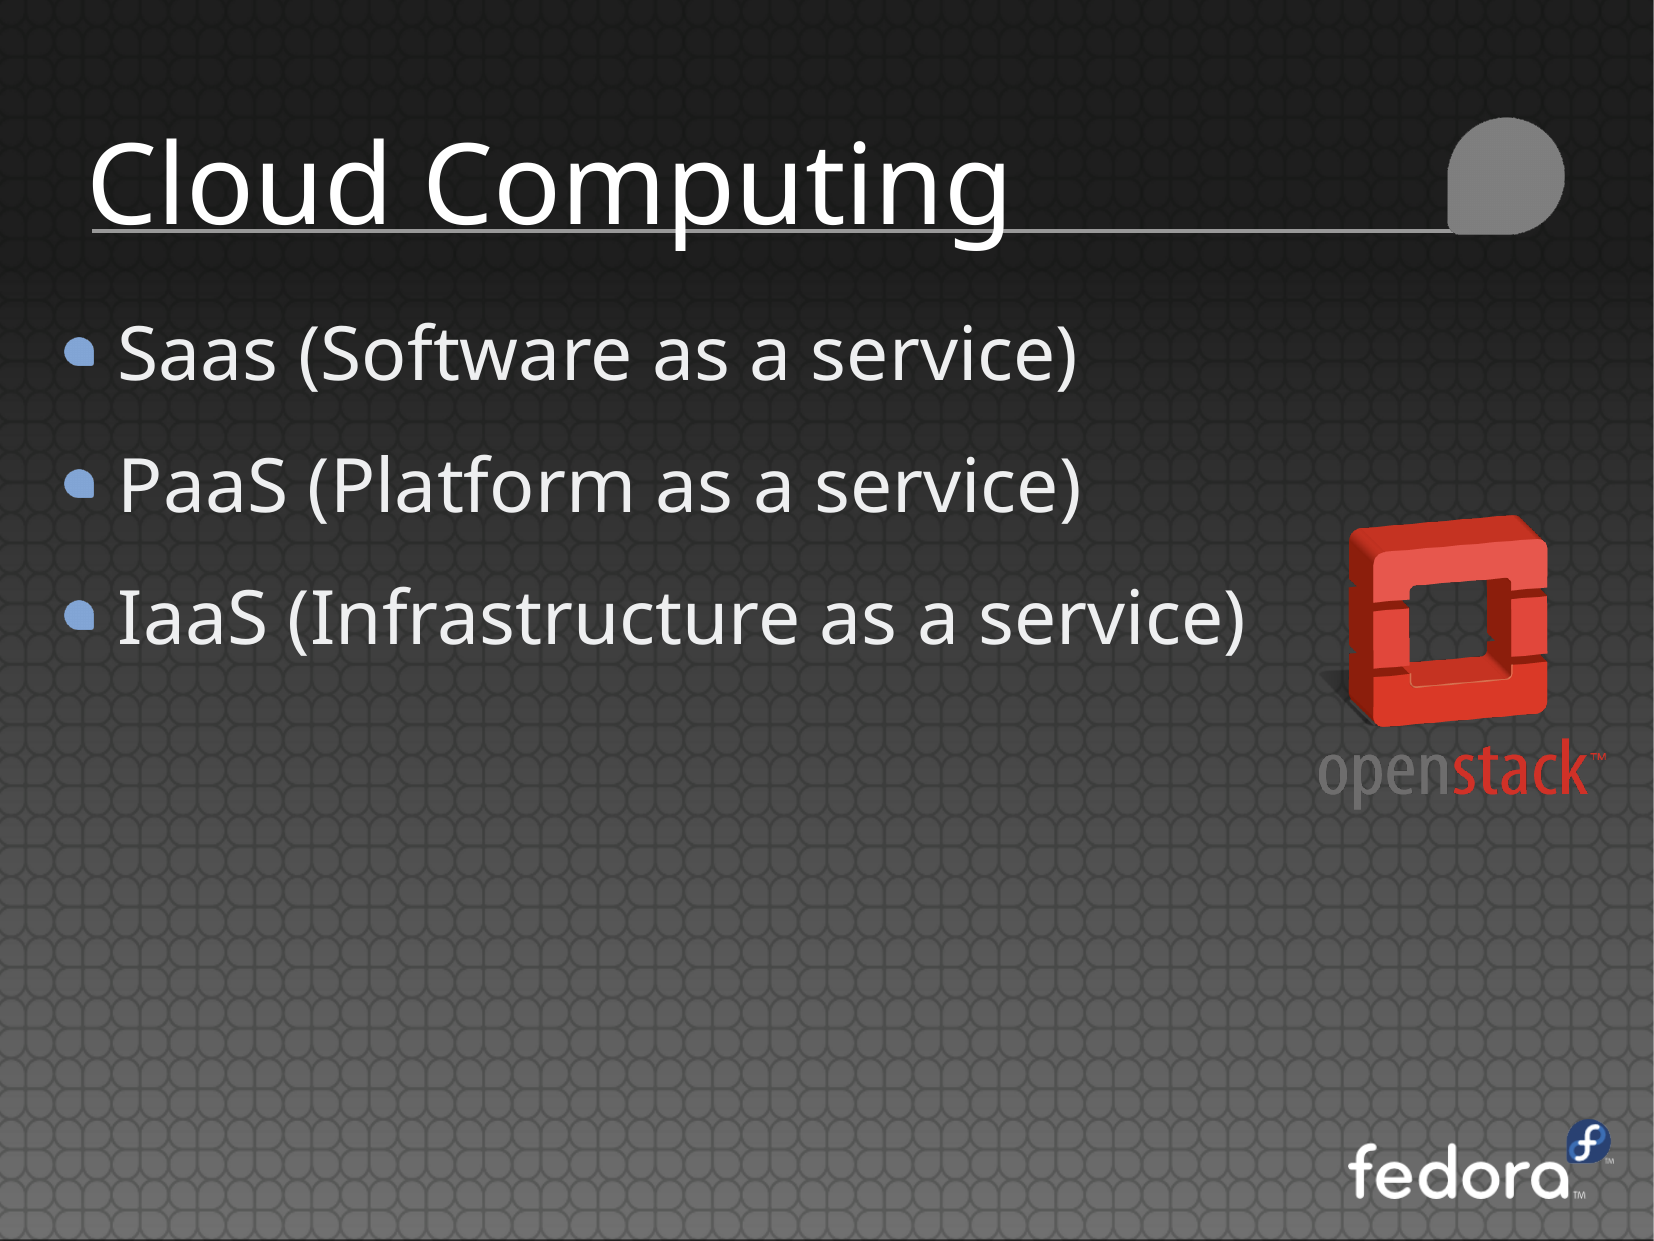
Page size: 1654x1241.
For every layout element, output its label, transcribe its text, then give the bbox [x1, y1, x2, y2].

picture [0, 0, 1654, 1241]
title Cloud Computing [86, 112, 1576, 249]
list Saas (Software as a service) PaaS (Platform as a service) IaaS (Infrastructure as a service) [46, 300, 1536, 1105]
